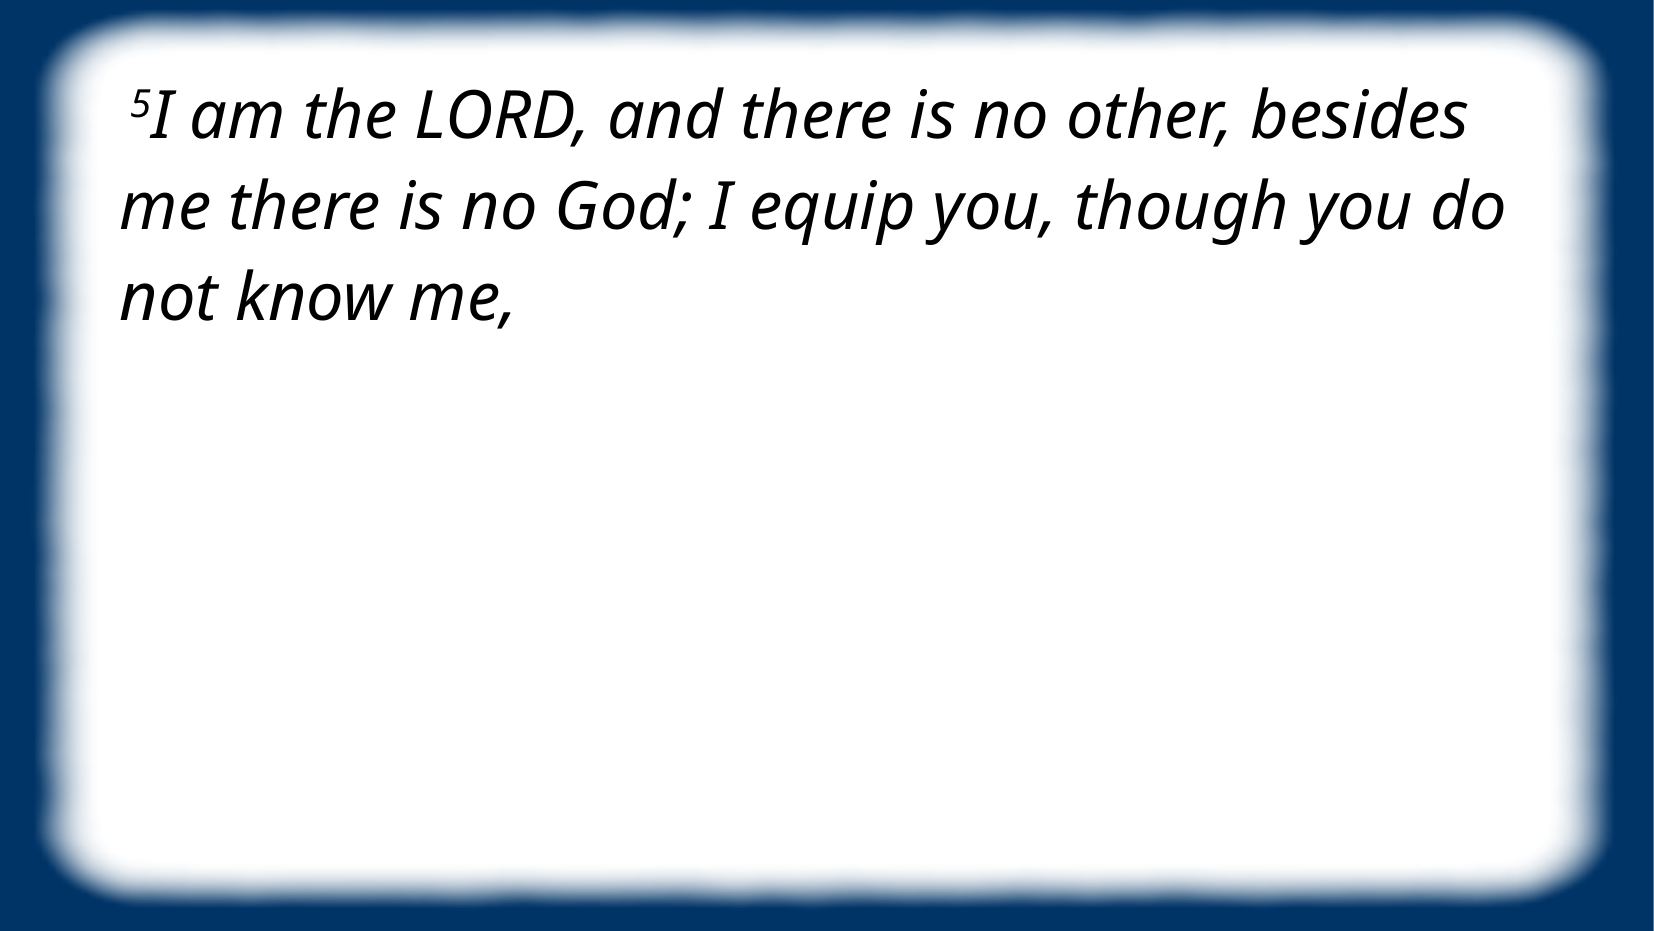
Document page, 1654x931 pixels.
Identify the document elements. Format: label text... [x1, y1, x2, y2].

text_box 5I am the LORD, and there is no other, besides me there is no God; I equip you, though you do not know me, [105, 60, 1546, 342]
picture [0, 0, 1654, 931]
